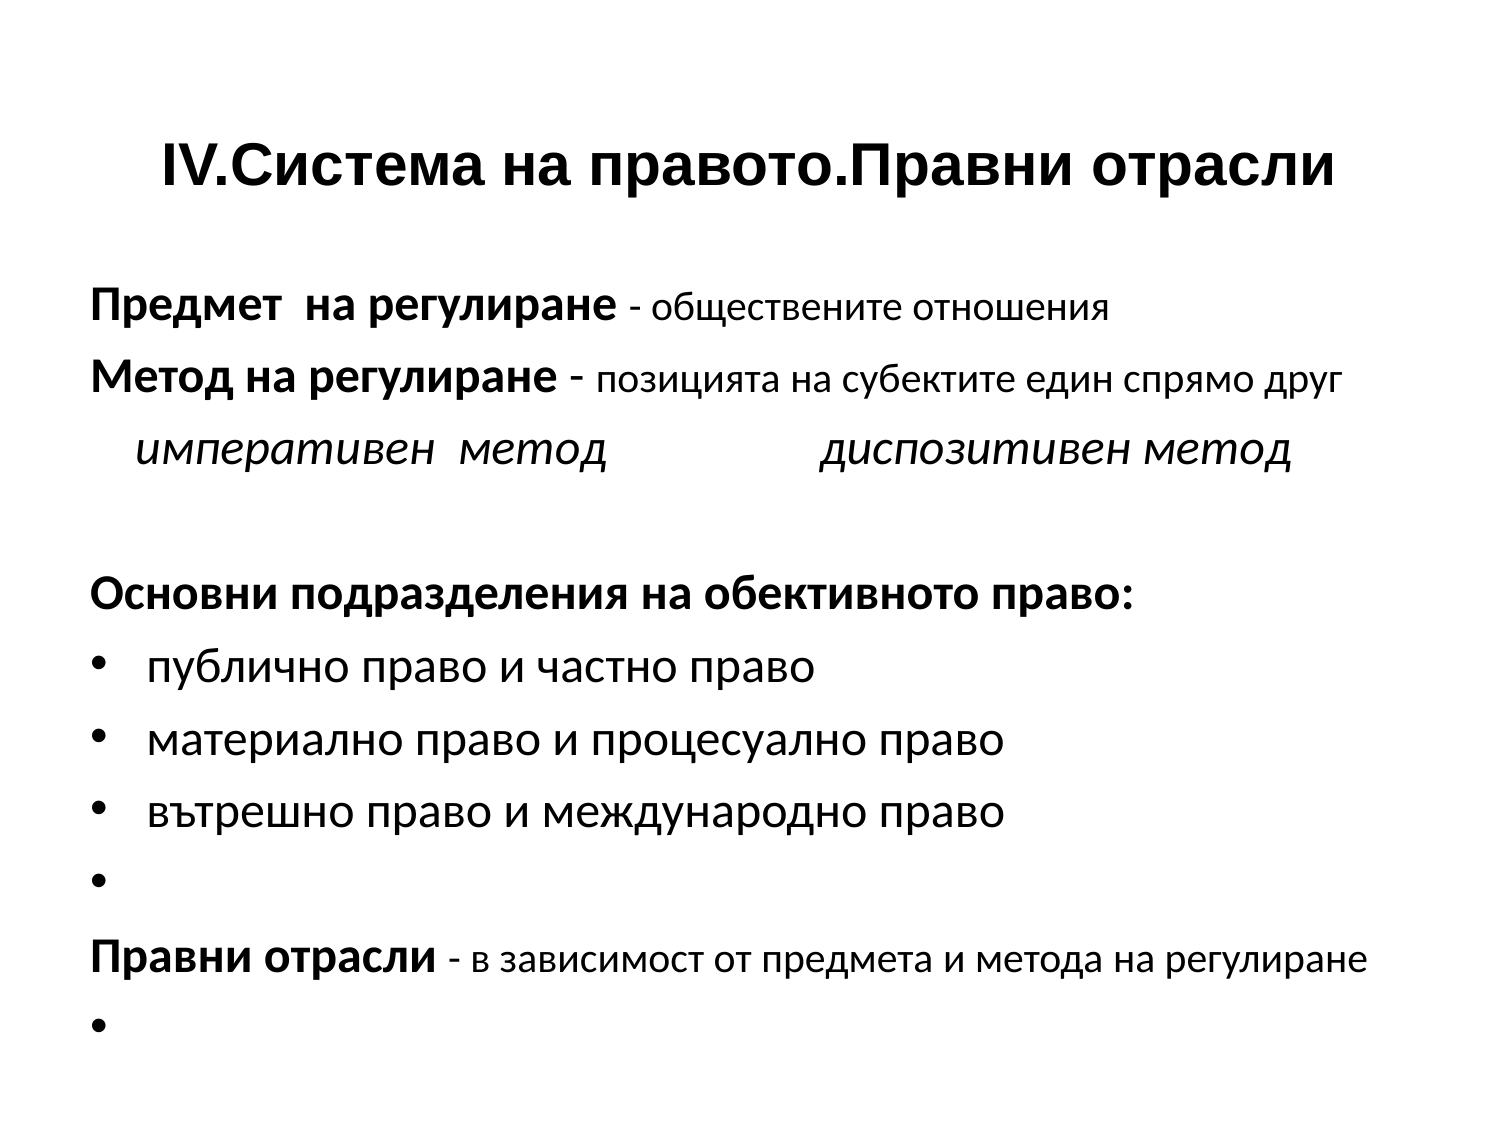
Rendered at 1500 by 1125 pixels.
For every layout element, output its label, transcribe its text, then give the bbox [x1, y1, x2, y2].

title ІV.Система на правото.Правни отрасли [75, 45, 1426, 233]
list Предмет на регулиране - обществените отношения Метод на регулиране - позицията на субектите един спрямо друг императивен метод диспозитивен метод Основни подразделения на обективното право: публично право и частно право материално право и процесуално право вътрешно право и международно право Правни отрасли - в зависимост от предмета и метода на регулиране [75, 262, 1426, 1005]
